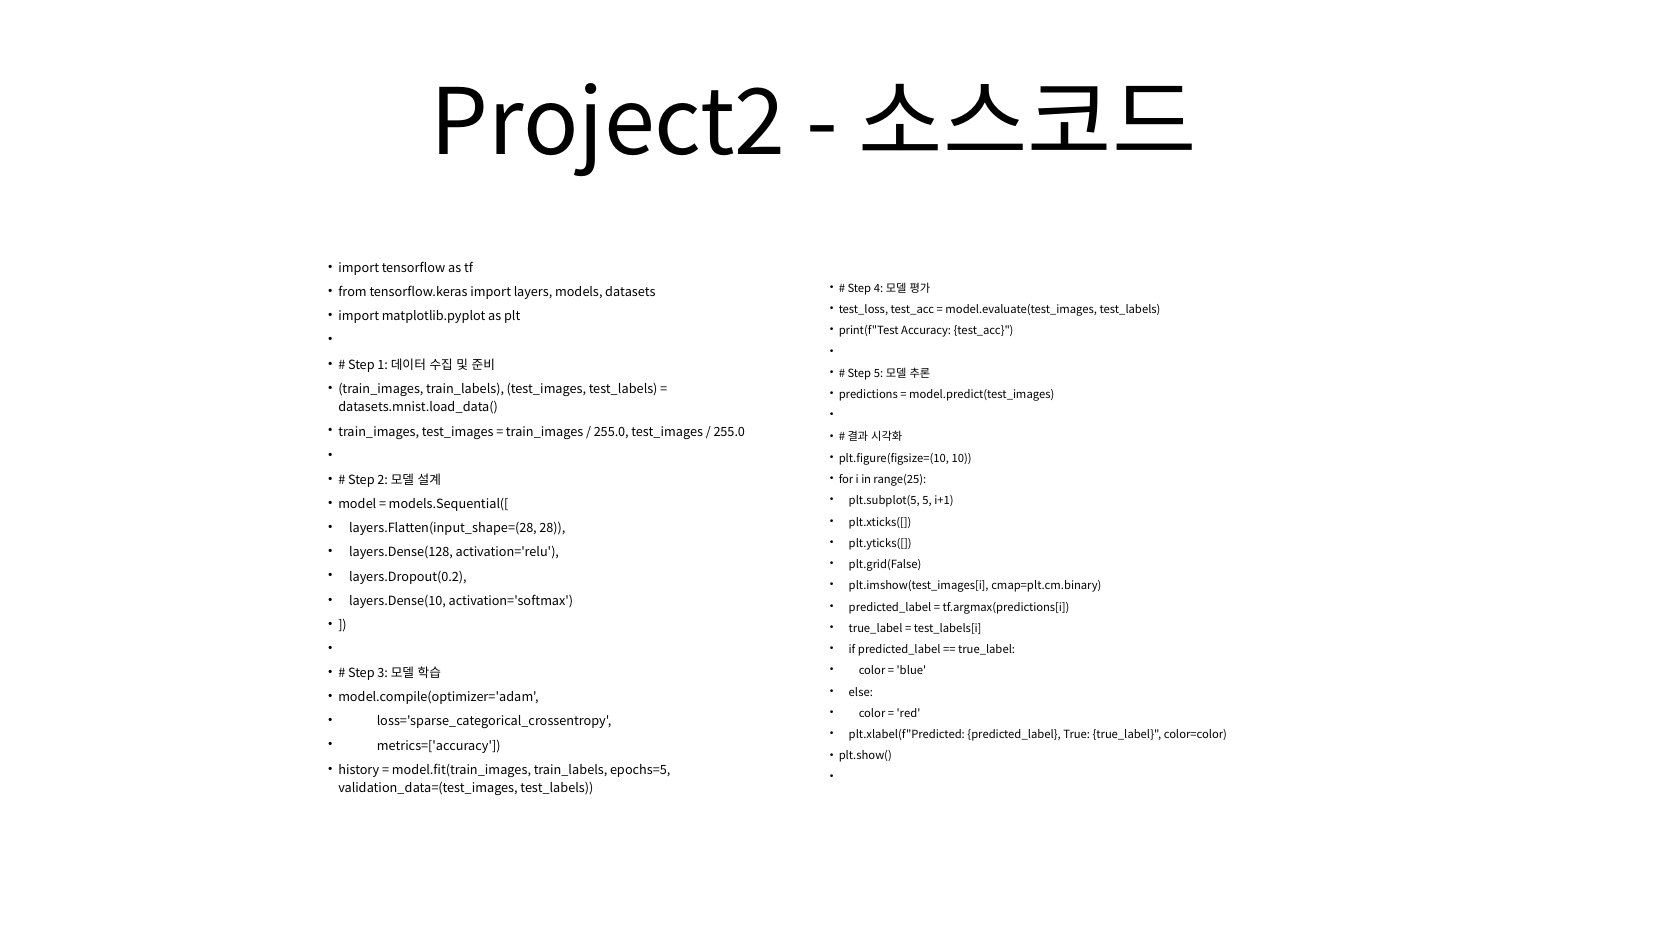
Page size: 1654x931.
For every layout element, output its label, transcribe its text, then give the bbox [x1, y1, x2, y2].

list # Step 4: 모델 평가 test_loss, test_acc = model.evaluate(test_images, test_labels) print(f"Test Accuracy: {test_acc}") # Step 5: 모델 추론 predictions = model.predict(test_images) # 결과 시각화 plt.figure(figsize=(10, 10)) for i in range(25): plt.subplot(5, 5, i+1) plt.xticks([]) plt.yticks([]) plt.grid(False) plt.imshow(test_images[i], cmap=plt.cm.binary) predicted_label = tf.argmax(predictions[i]) true_label = test_labels[i] if predicted_label == true_label: color = 'blue' else: color = 'red' plt.xlabel(f"Predicted: {predicted_label}, True: {true_label}", color=color) plt.show() [826, 257, 1306, 798]
list import tensorflow as tf from tensorflow.keras import layers, models, datasets import matplotlib.pyplot as plt # Step 1: 데이터 수집 및 준비 (train_images, train_labels), (test_images, test_labels) = datasets.mnist.load_data() train_images, test_images = train_images / 255.0, test_images / 255.0 # Step 2: 모델 설계 model = models.Sequential([ layers.Flatten(input_shape=(28, 28)), layers.Dense(128, activation='relu'), layers.Dropout(0.2), layers.Dense(10, activation='softmax') ]) # Step 3: 모델 학습 model.compile(optimizer='adam', loss='sparse_categorical_crossentropy', metrics=['accuracy']) history = model.fit(train_images, train_labels, epochs=5, validation_data=(test_images, test_labels)) [324, 257, 804, 798]
title Project2 - 소스코드 [82, 37, 1571, 193]
